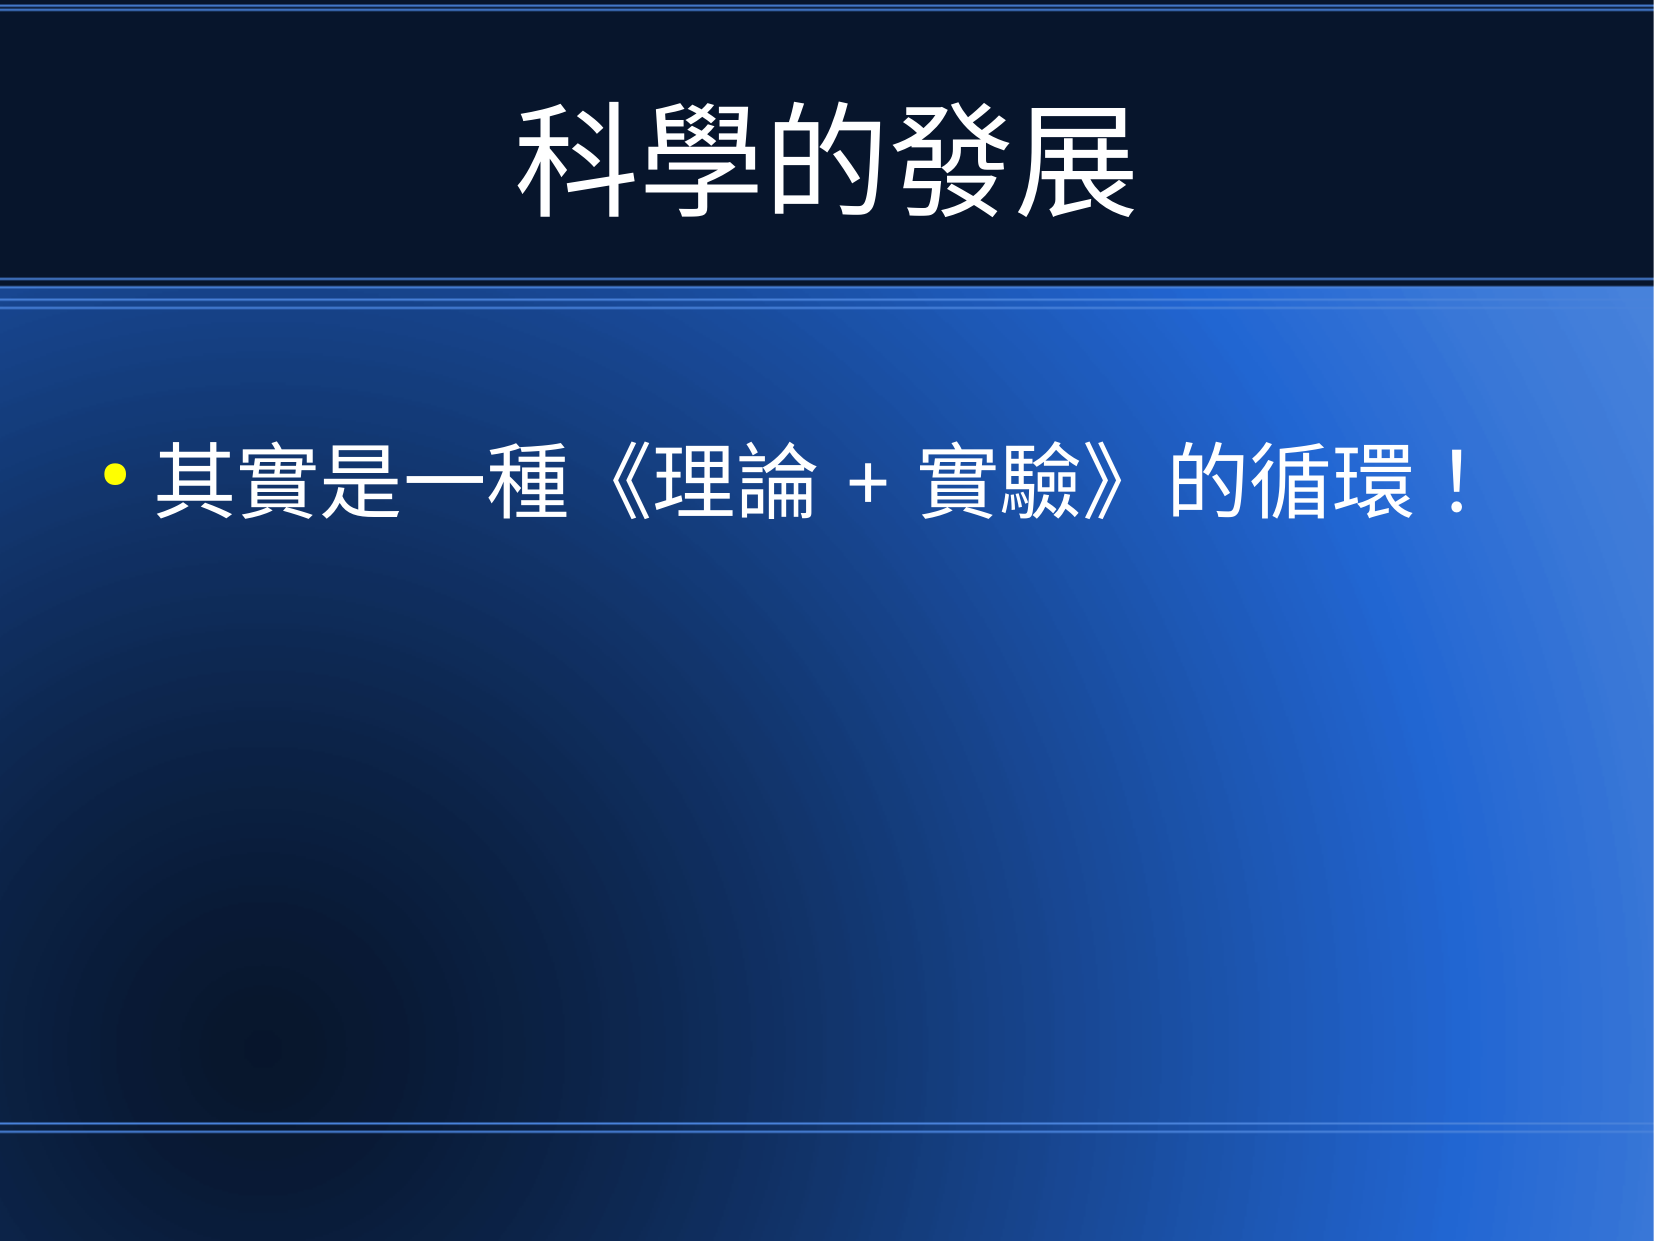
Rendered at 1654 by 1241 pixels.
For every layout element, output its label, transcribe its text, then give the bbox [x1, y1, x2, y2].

picture [0, 0, 1654, 1241]
title 科學的發展 [82, 49, 1571, 257]
list 其實是一種《理論+實驗》的循環！ [82, 355, 1571, 1241]
